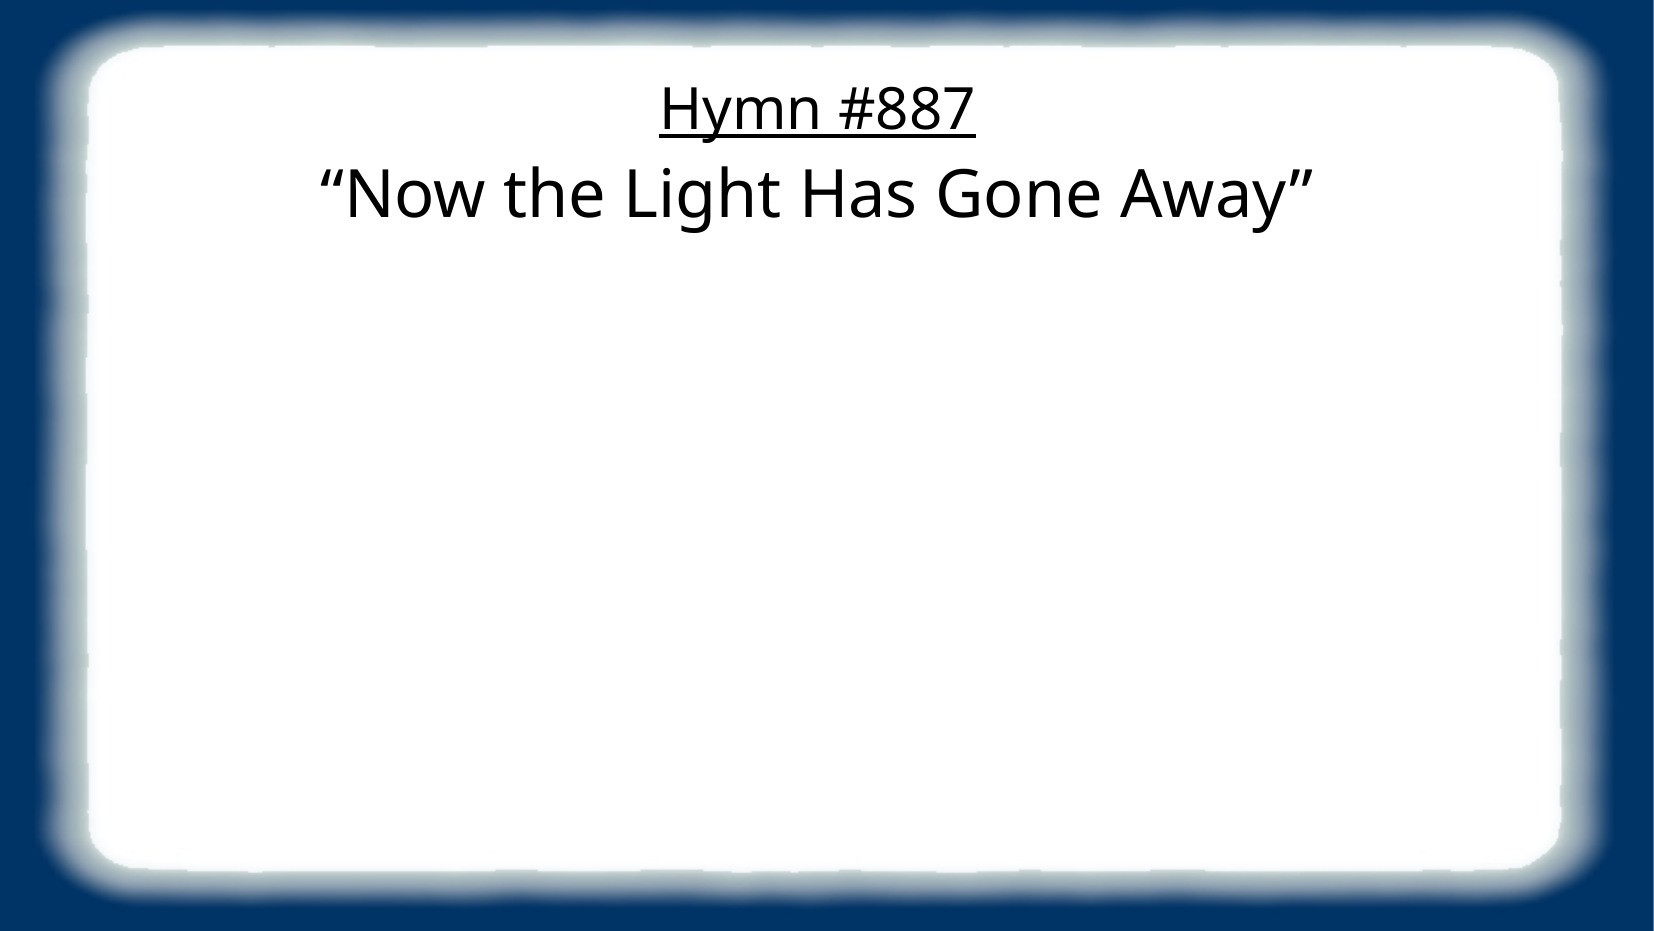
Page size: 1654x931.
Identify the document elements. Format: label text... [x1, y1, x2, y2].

text_box Hymn #887 “Now the Light Has Gone Away” [135, 60, 1501, 241]
picture [0, 0, 1654, 931]
